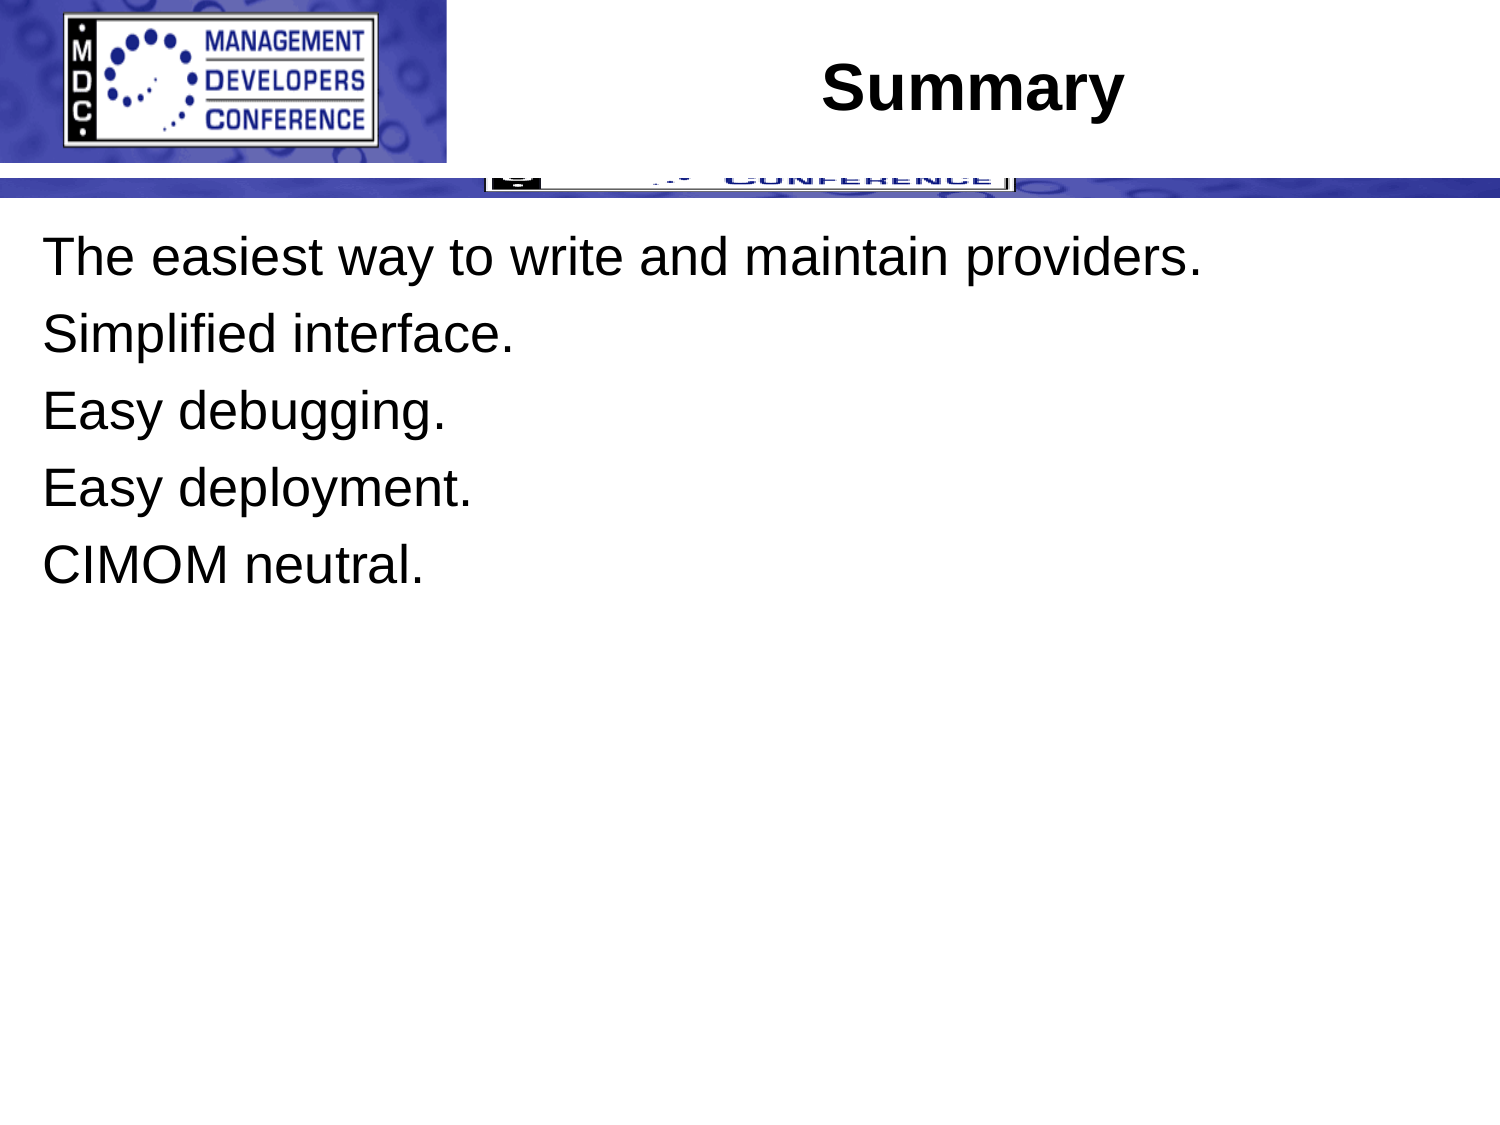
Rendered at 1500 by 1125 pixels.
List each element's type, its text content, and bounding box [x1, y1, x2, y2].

title Summary [447, 7, 1500, 169]
list The easiest way to write and maintain providers. Simplified interface. Easy debugging. Easy deployment. CIMOM neutral. [42, 226, 1433, 1067]
picture [0, 0, 447, 163]
picture [0, 178, 1500, 198]
